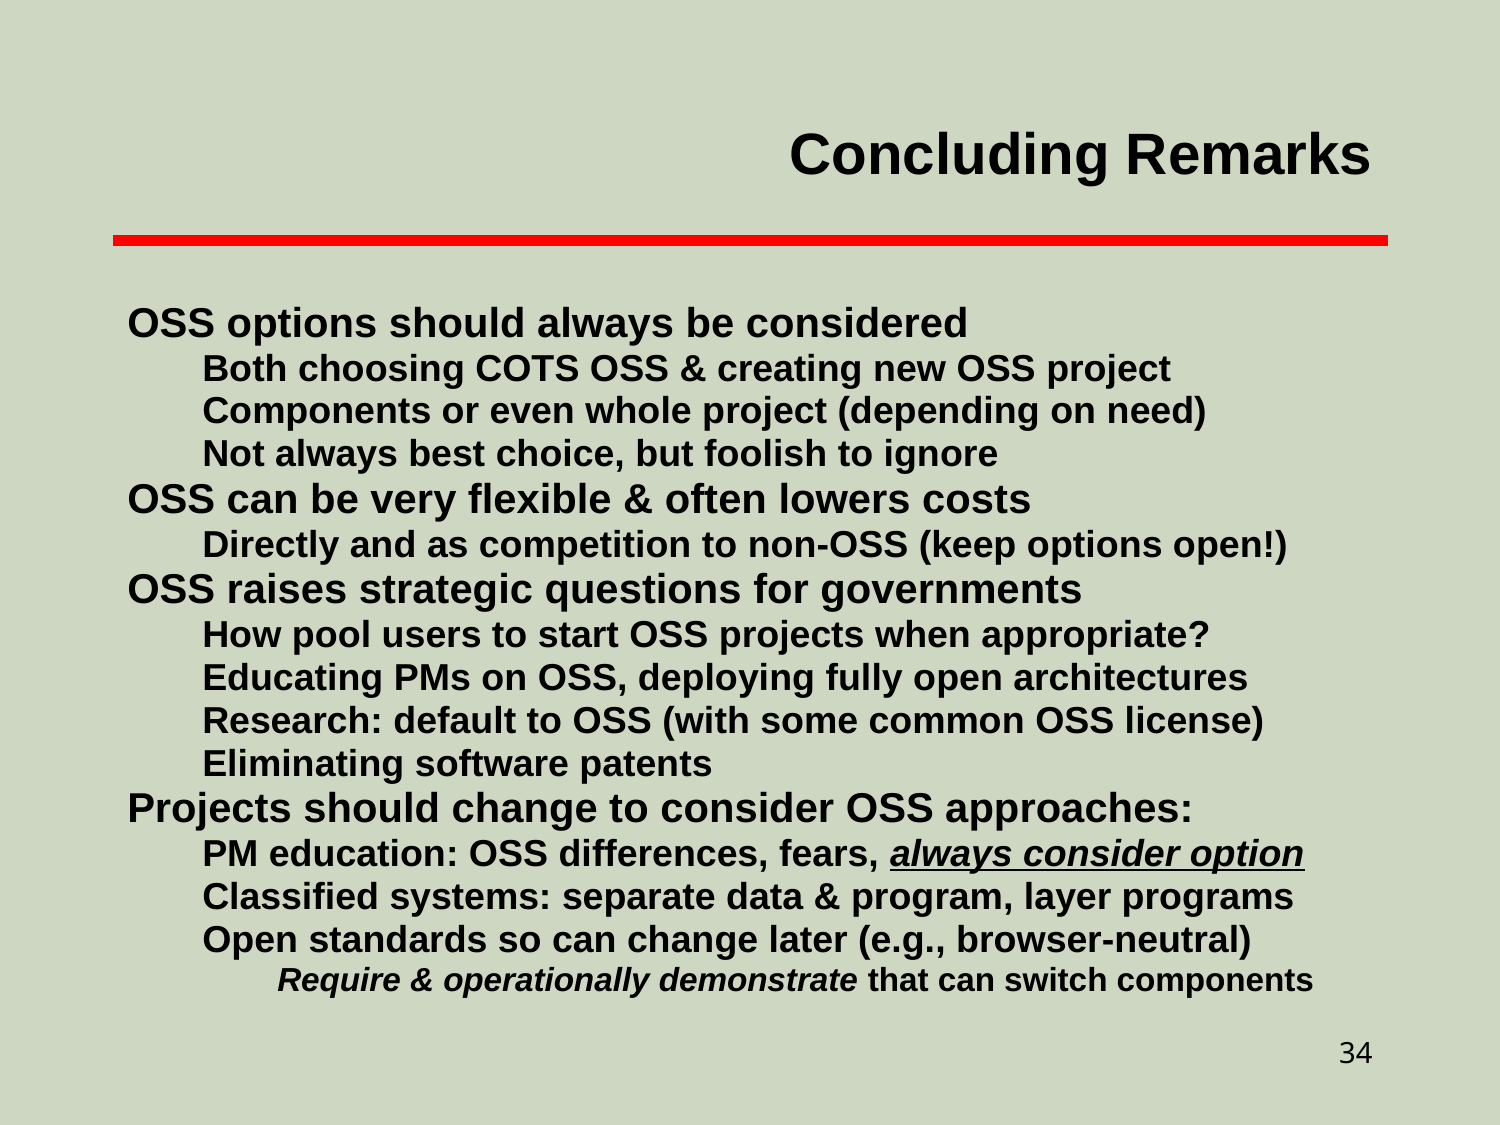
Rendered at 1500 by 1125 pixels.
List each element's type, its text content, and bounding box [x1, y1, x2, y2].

list OSS options should always be considered Both choosing COTS OSS & creating new OSS project Components or even whole project (depending on need) Not always best choice, but foolish to ignore OSS can be very flexible & often lowers costs Directly and as competition to non-OSS (keep options open!) OSS raises strategic questions for governments How pool users to start OSS projects when appropriate? Educating PMs on OSS, deploying fully open architectures Research: default to OSS (with some common OSS license) Eliminating software patents Projects should change to consider OSS approaches: PM education: OSS differences, fears, always consider option Classified systems: separate data & program, layer programs Open standards so can change later (e.g., browser-neutral) Require & operationally demonstrate that can switch components [112, 299, 1388, 1075]
title Concluding Remarks [337, 85, 1388, 224]
